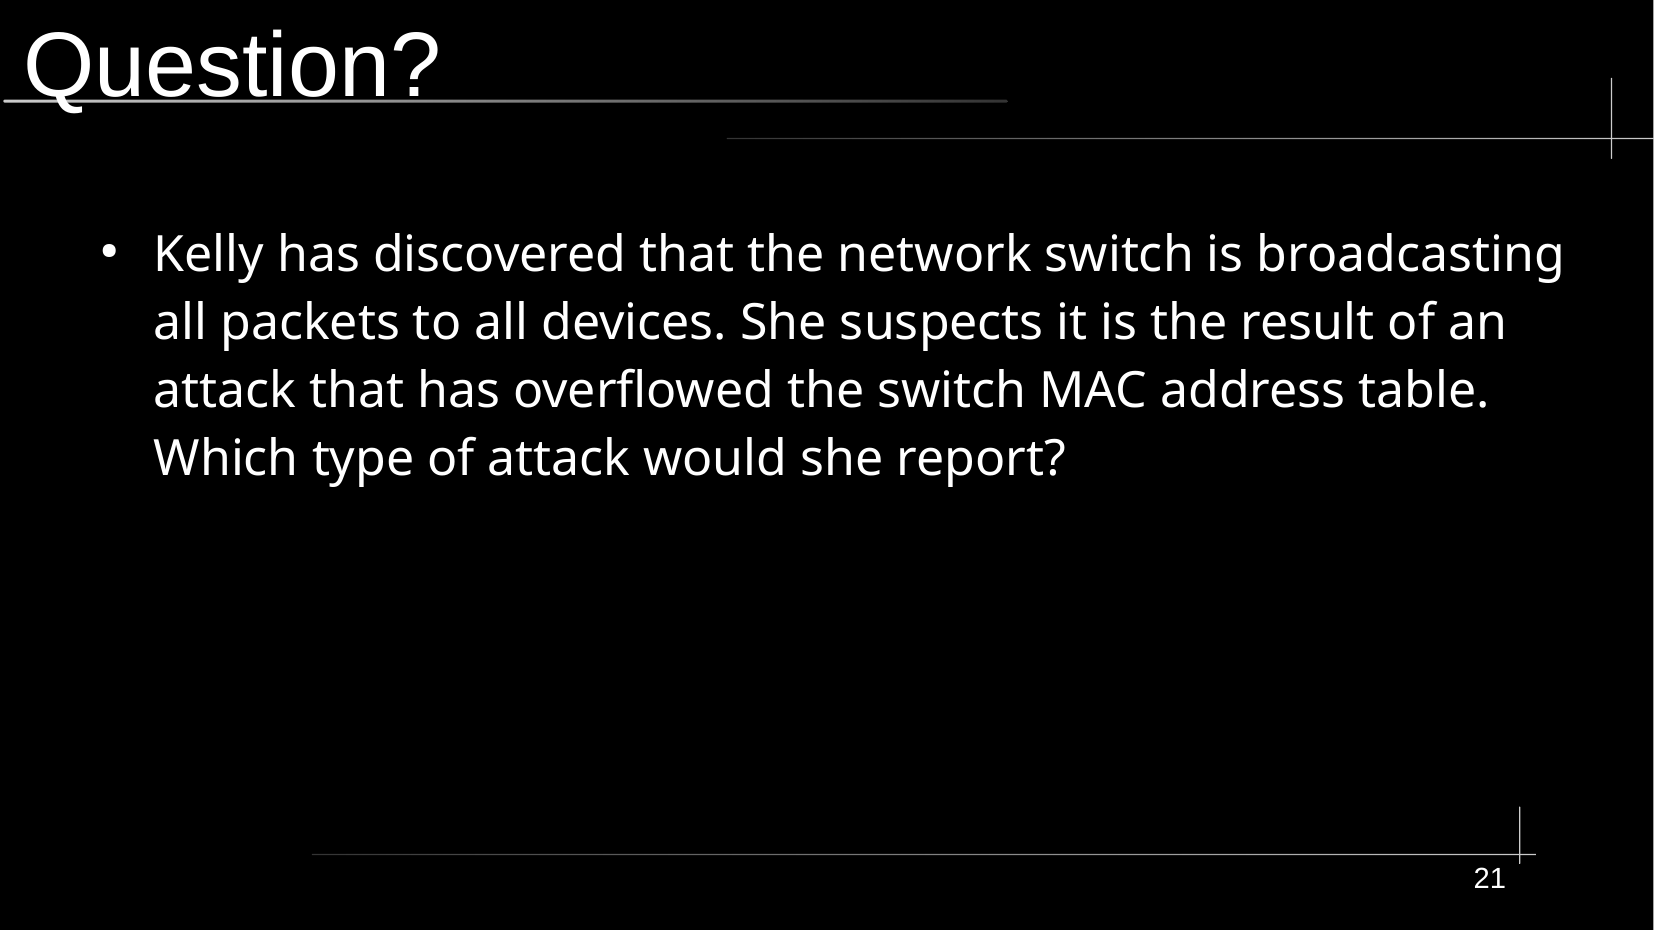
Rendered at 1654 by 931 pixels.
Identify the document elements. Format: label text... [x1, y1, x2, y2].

title Question? [23, 11, 1589, 119]
list Kelly has discovered that the network switch is broadcasting all packets to all devices. She suspects it is the result of an attack that has overflowed the switch MAC address table. Which type of attack would she report? [82, 217, 1571, 758]
